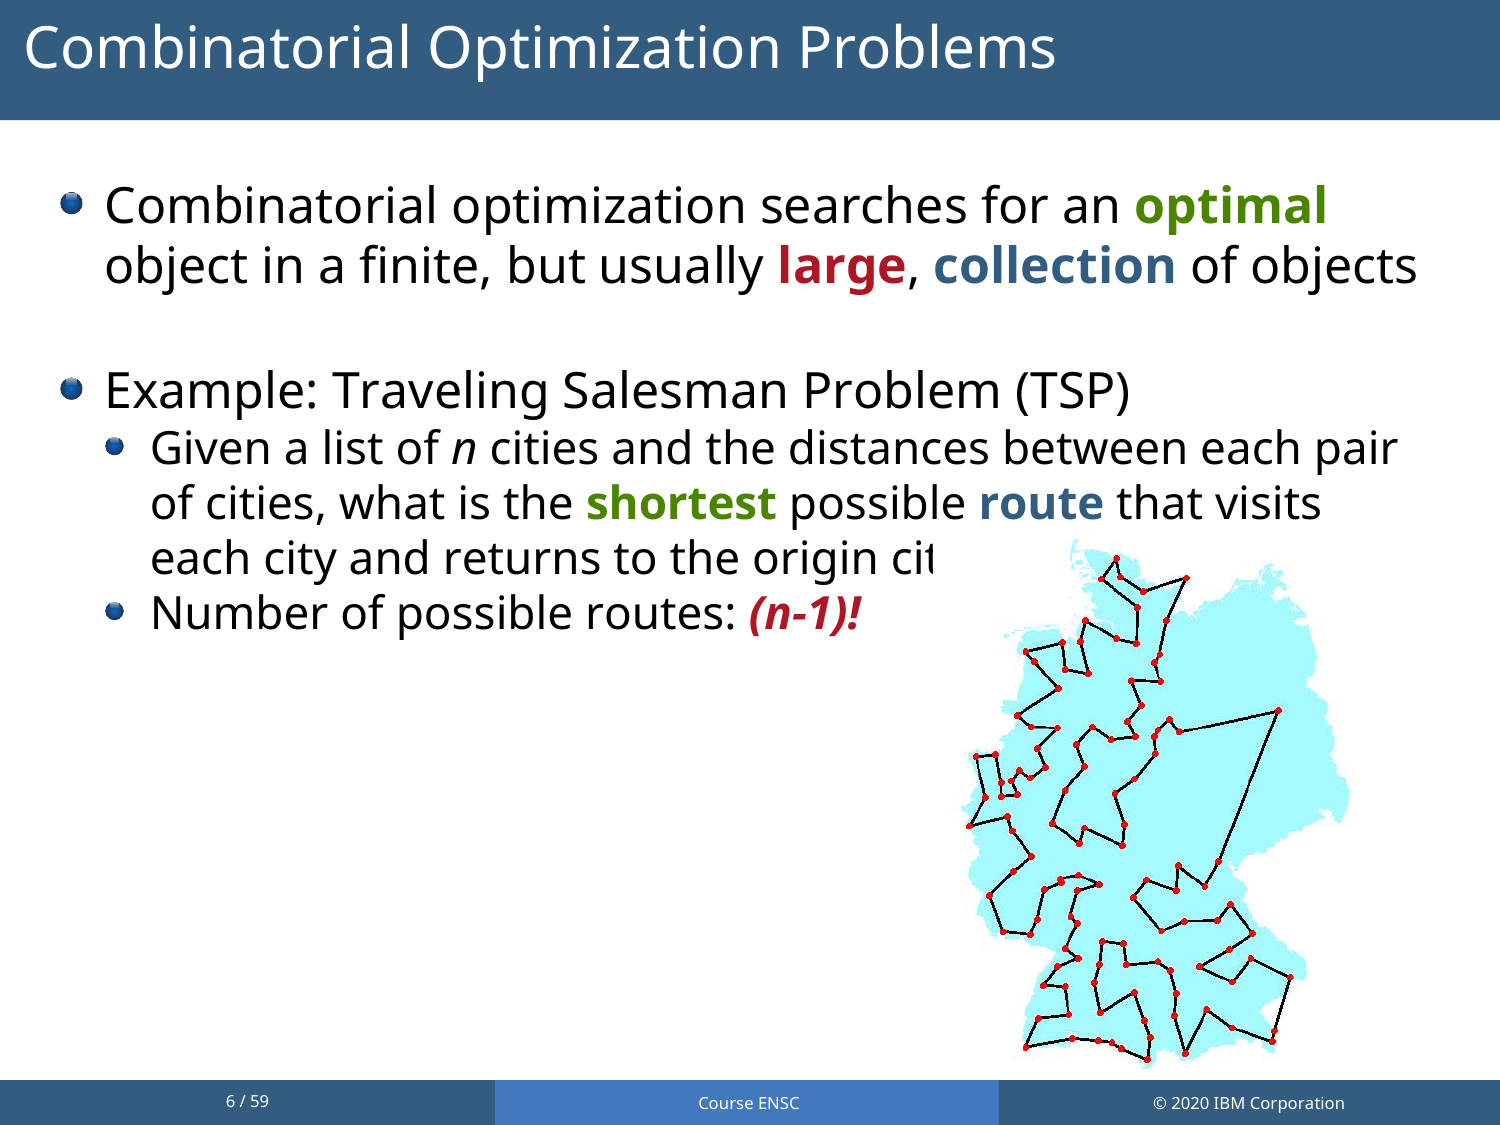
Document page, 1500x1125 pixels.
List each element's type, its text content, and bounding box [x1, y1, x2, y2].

title Combinatorial Optimization Problems [0, 0, 1500, 121]
picture [933, 527, 1384, 1080]
list Combinatorial optimization searches for an optimal object in a finite, but usually large, collection of objects Example: Traveling Salesman Problem (TSP) Given a list of n cities and the distances between each pair of cities, what is the shortest possible route that visits each city and returns to the origin city? Number of possible routes: (n-1)! [45, 165, 1441, 1036]
